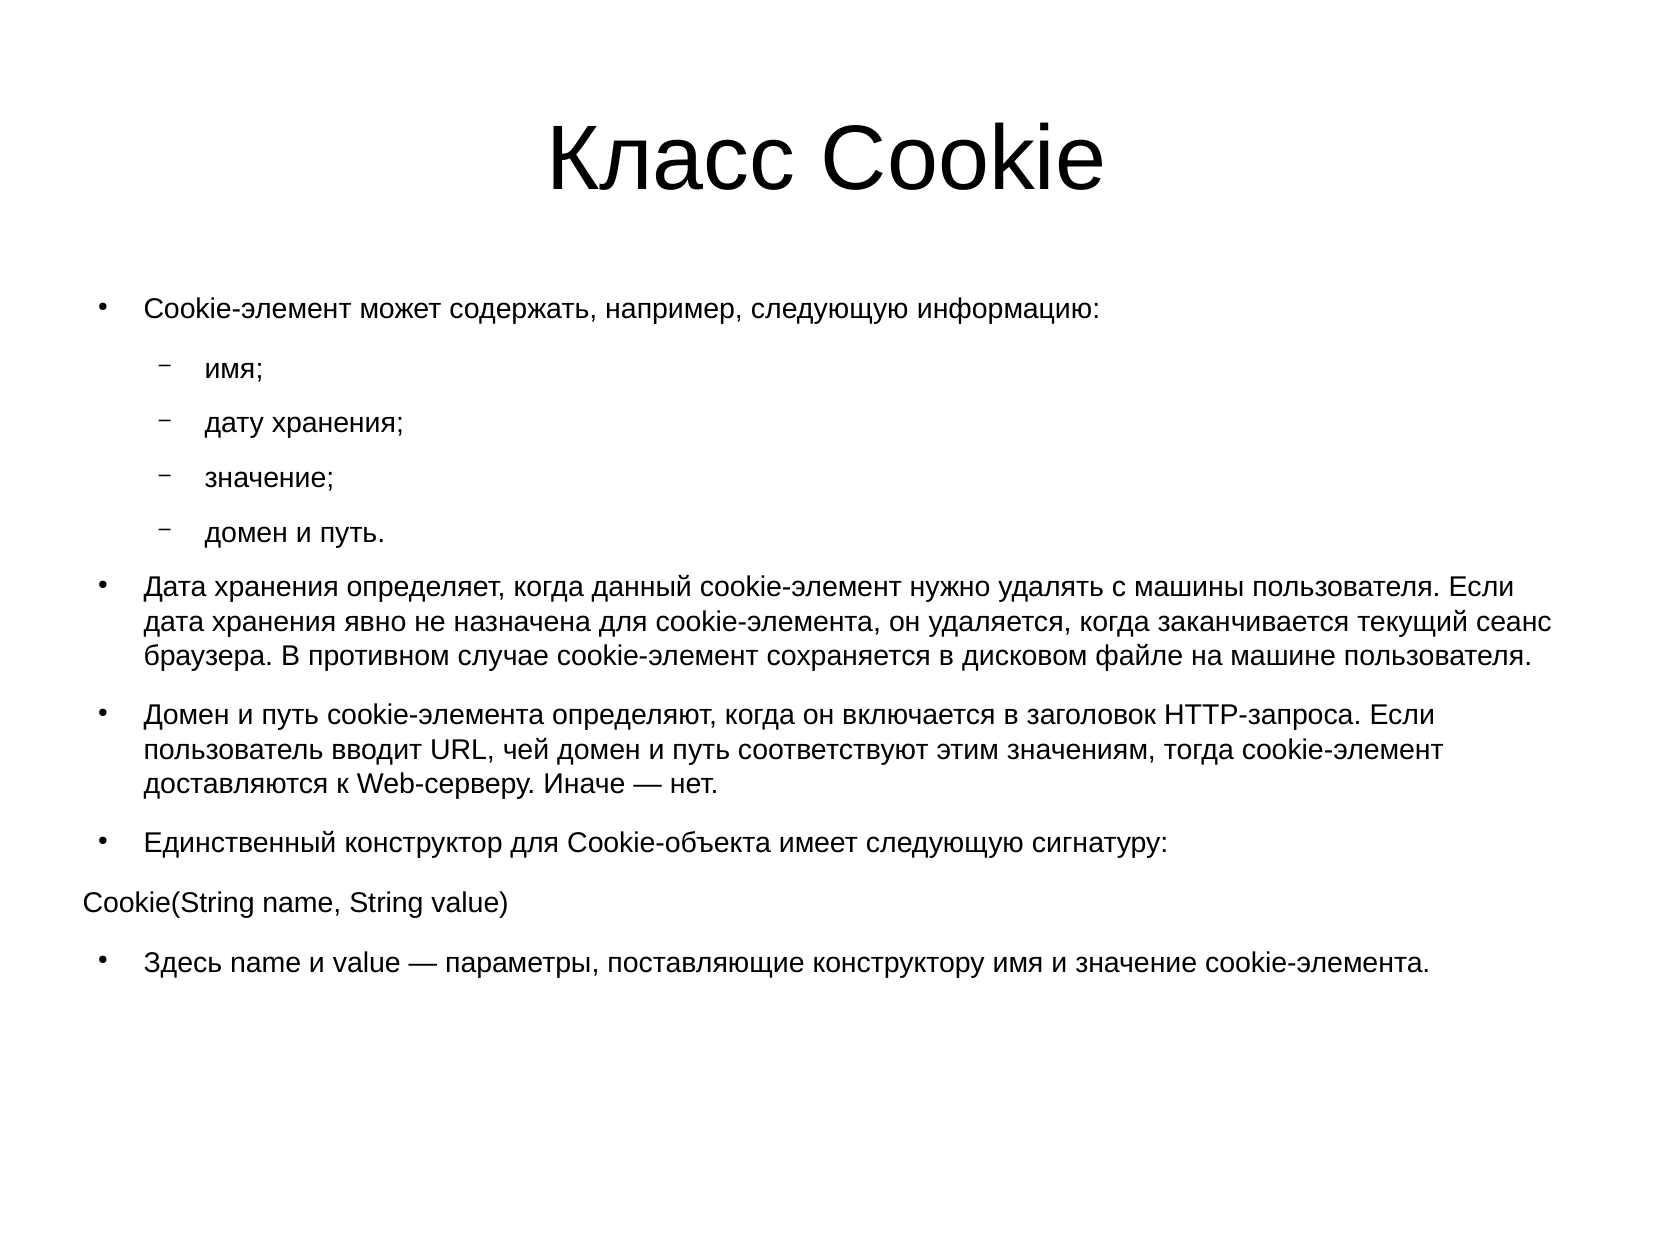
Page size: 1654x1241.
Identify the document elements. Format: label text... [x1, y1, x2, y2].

list Cookie-элемент может содержать, например, следующую информацию: имя; дату хранения; значение; домен и путь. Дата хранения определяет, когда данный cookie-элемент нужно удалять с машины пользователя. Если дата хранения явно не назначена для cookie-элемента, он удаляется, когда заканчивается текущий сеанс браузера. В противном случае cookie-элемент сохраняется в дисковом файле на машине пользователя. Домен и путь cookie-элемента определяют, когда он включается в заголовок HTTP-запроса. Если пользователь вводит URL, чей домен и путь соответствуют этим значениям, тогда cookie-элемент доставляются к Web-серверу. Иначе — нет. Единственный конструктор для Cookie-объекта имеет следующую сигнатуру: Cookie(String name, String value) Здесь name и value — параметры, поставляющие конструктору имя и значение cookie-элемента. [82, 290, 1571, 1010]
title Класс Cookie [82, 49, 1571, 257]
